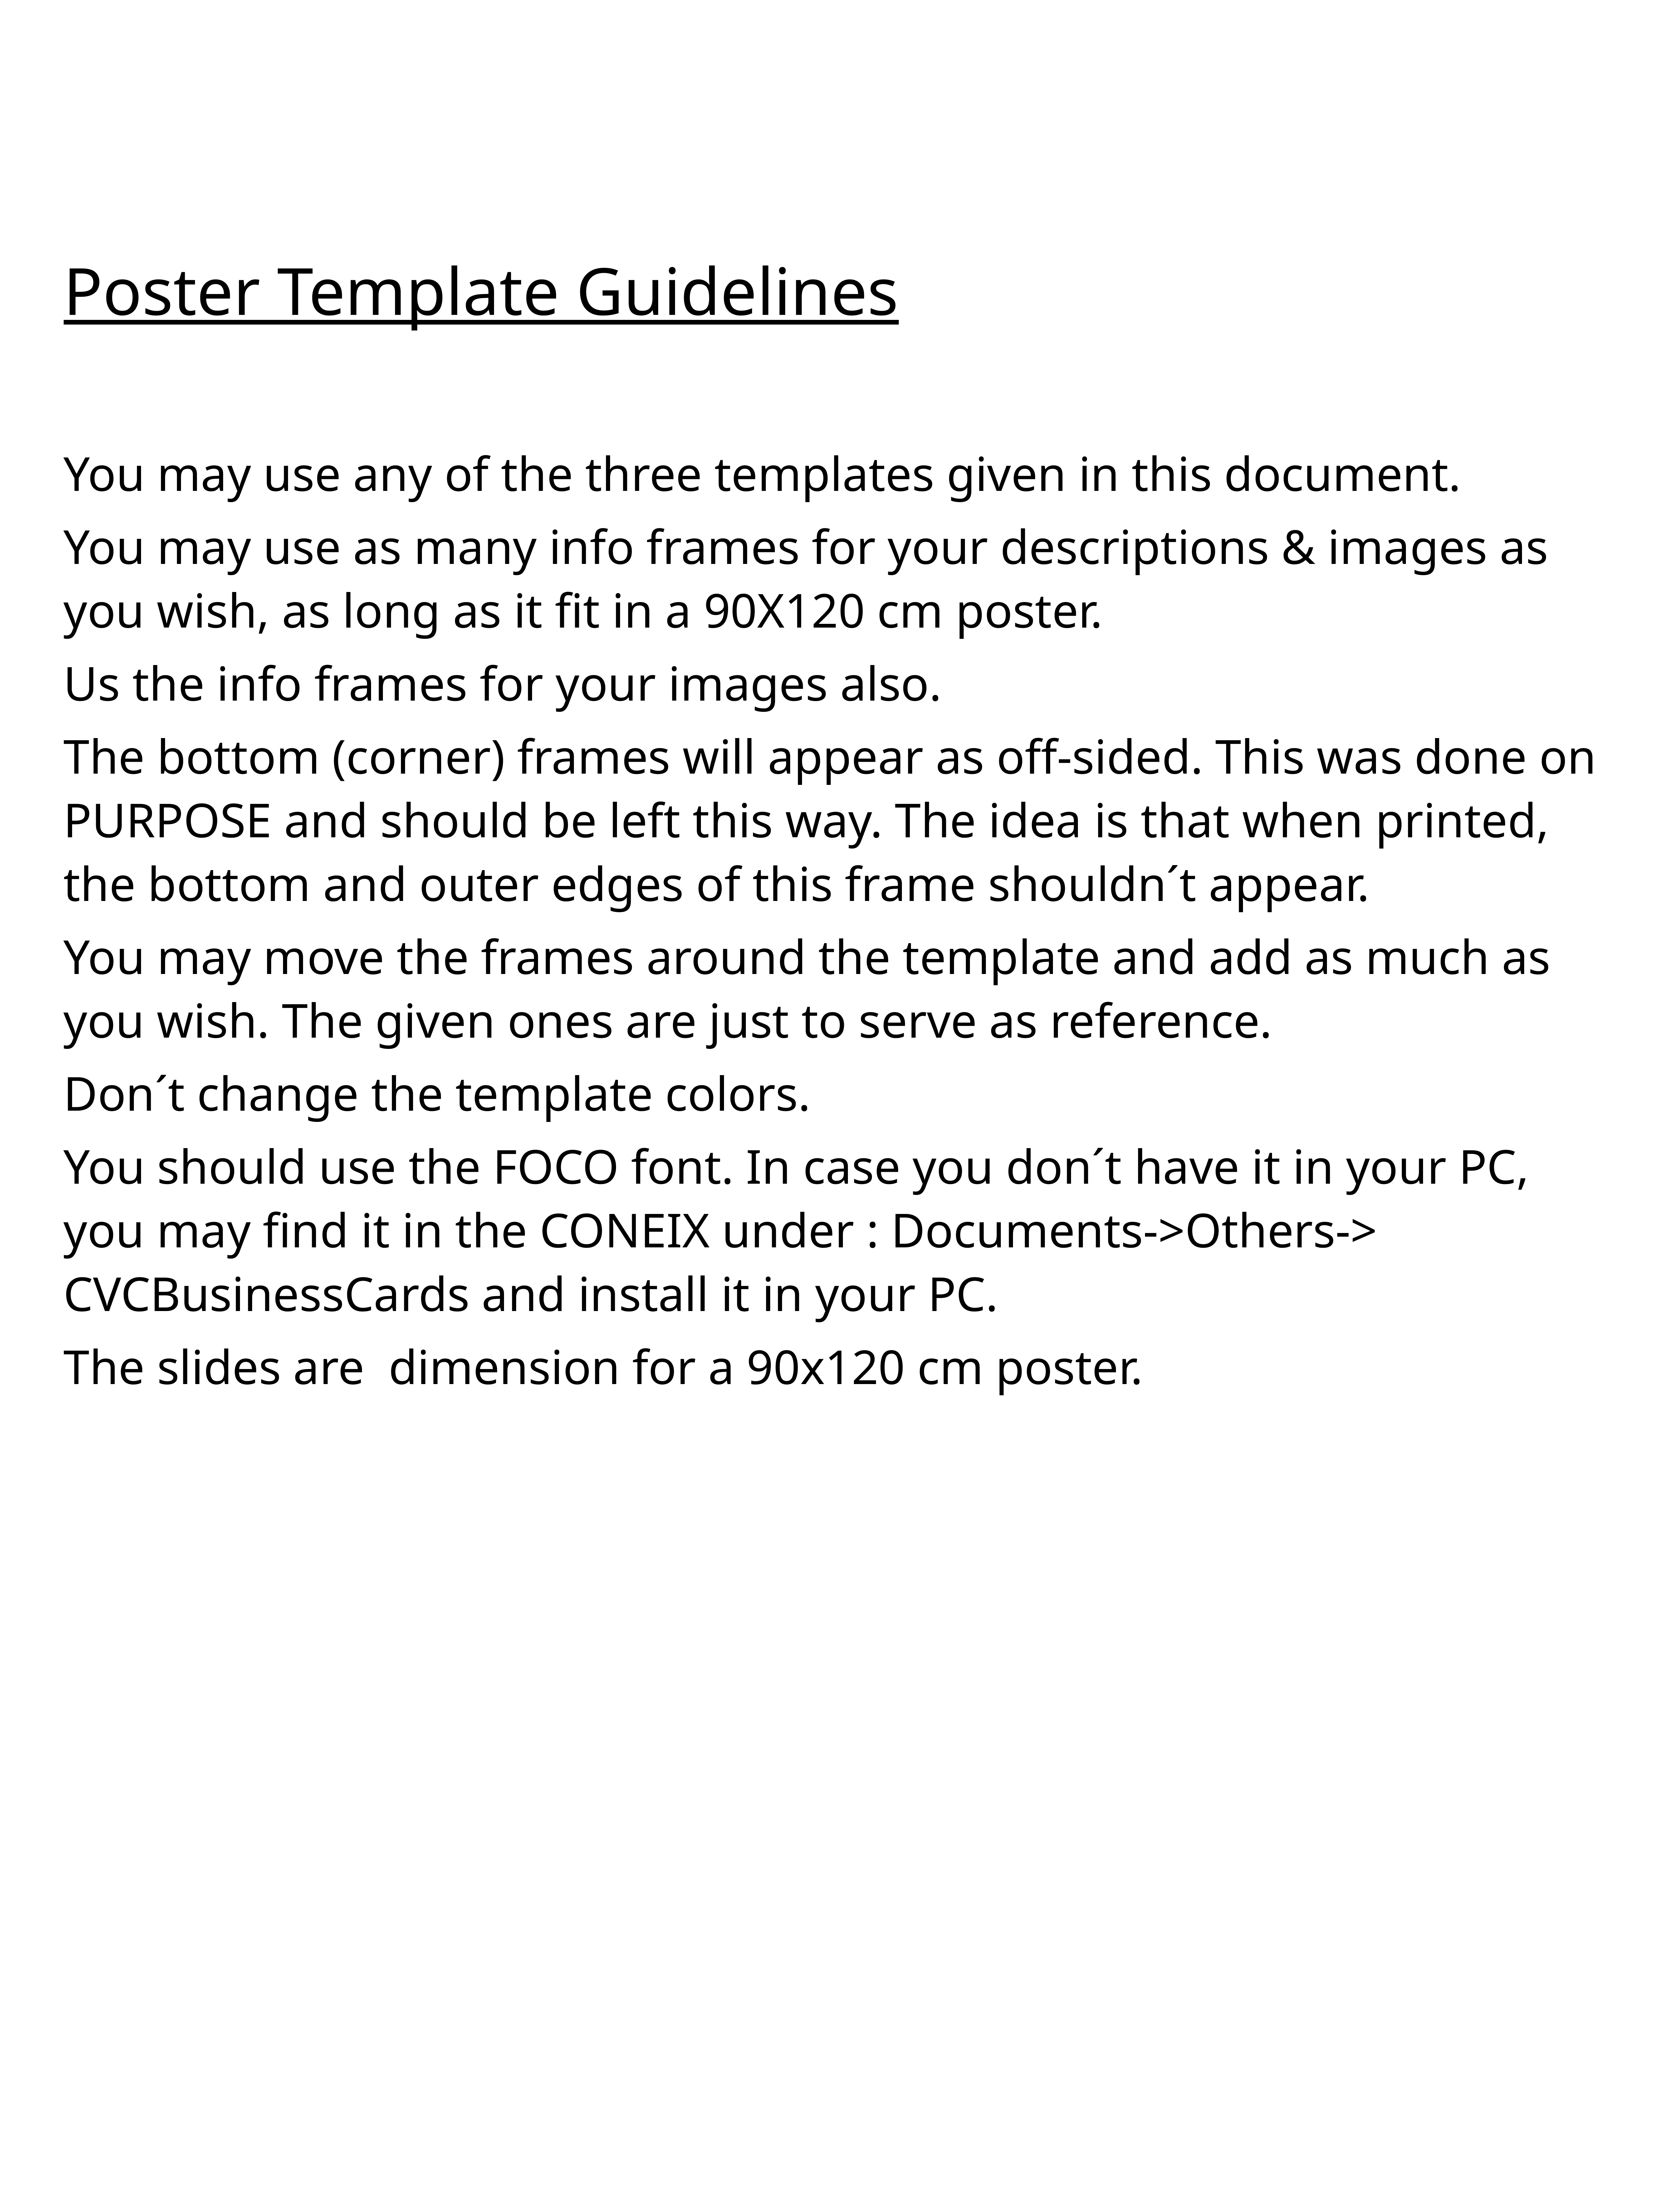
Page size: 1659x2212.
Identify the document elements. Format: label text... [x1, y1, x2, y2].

list Poster Template Guidelines You may use any of the three templates given in this document. You may use as many info frames for your descriptions & images as you wish, as long as it fit in a 90X120 cm poster. Us the info frames for your images also. The bottom (corner) frames will appear as off-sided. This was done on PURPOSE and should be left this way. The idea is that when printed, the bottom and outer edges of this frame shouldn´t appear. You may move the frames around the template and add as much as you wish. The given ones are just to serve as reference. Don´t change the template colors. You should use the FOCO font. In case you don´t have it in your PC, you may find it in the CONEIX under : Documents->Others-> CVCBusinessCards and install it in your PC. The slides are dimension for a 90x120 cm poster. [59, 243, 1618, 1708]
